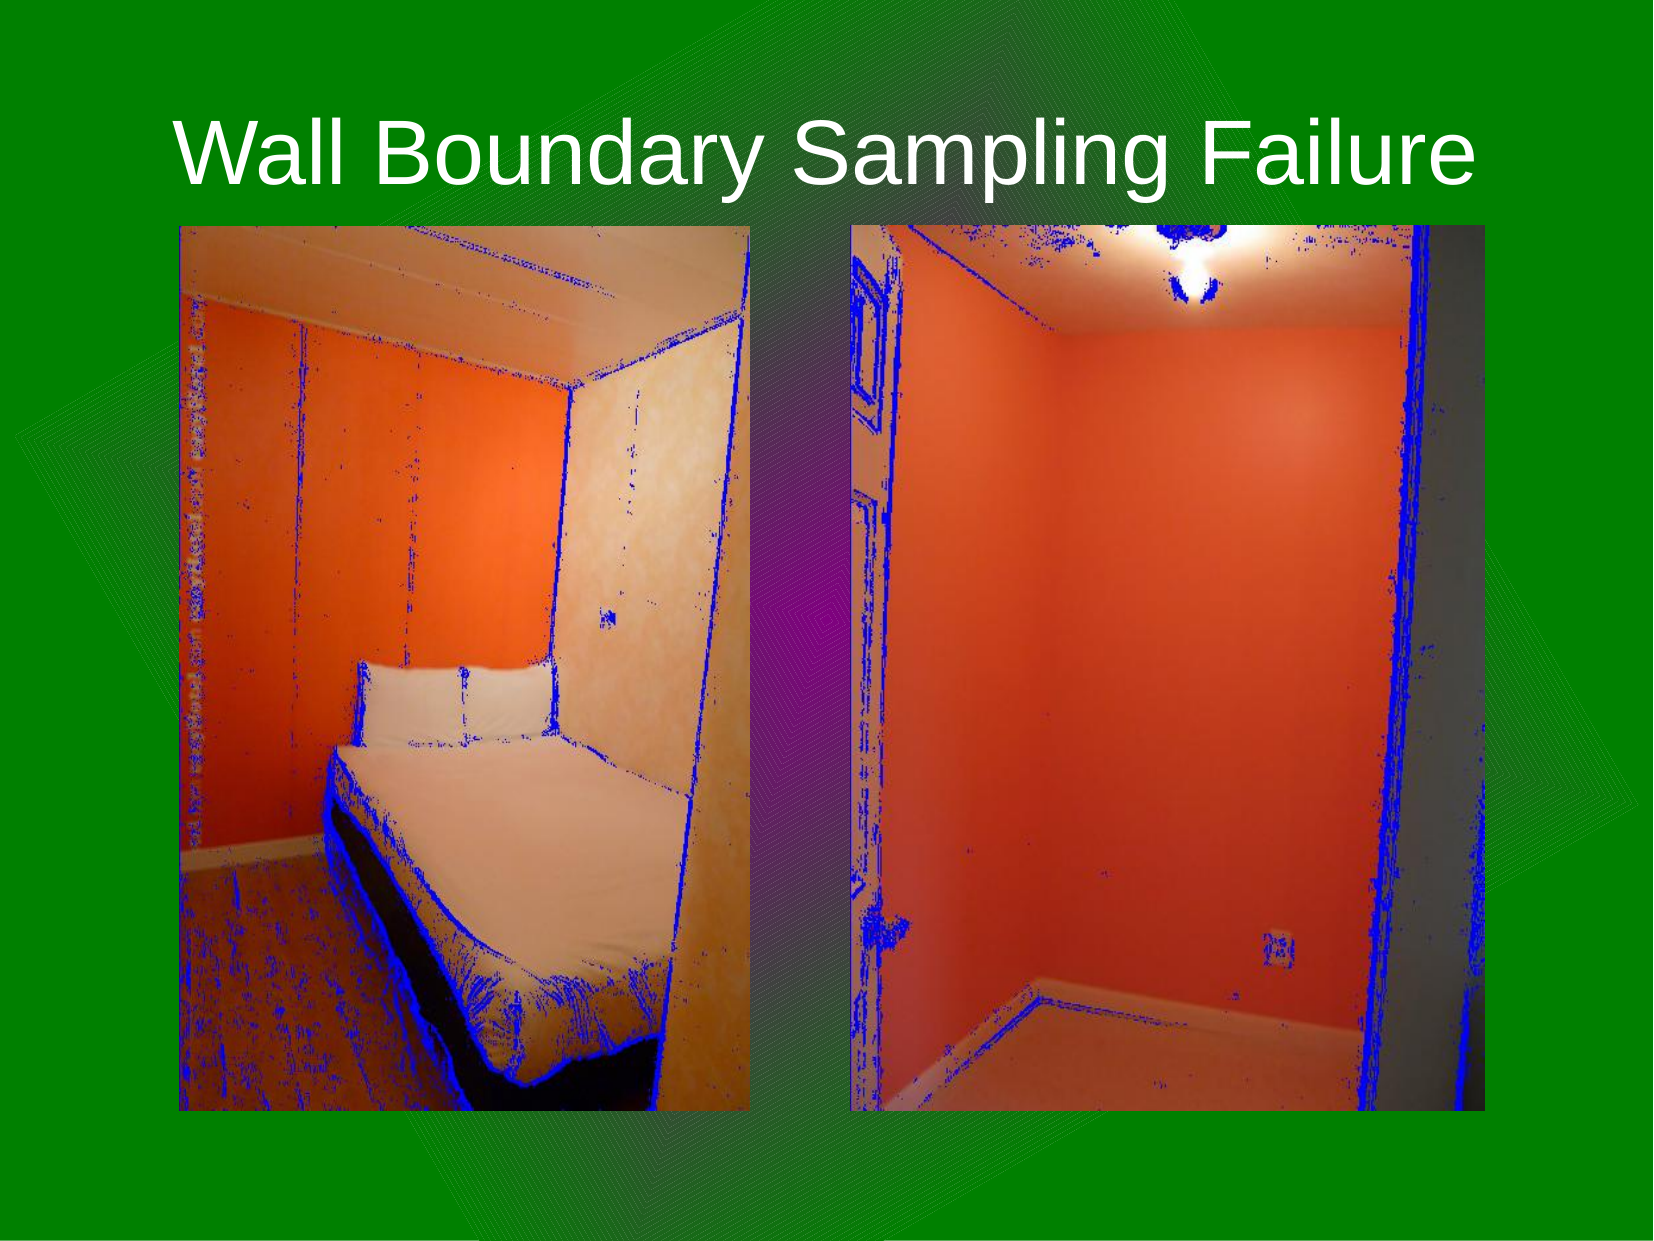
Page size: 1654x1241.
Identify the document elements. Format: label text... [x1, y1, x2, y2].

title Wall Boundary Sampling Failure [82, 49, 1571, 257]
picture [850, 225, 1485, 1111]
picture [179, 226, 750, 1111]
